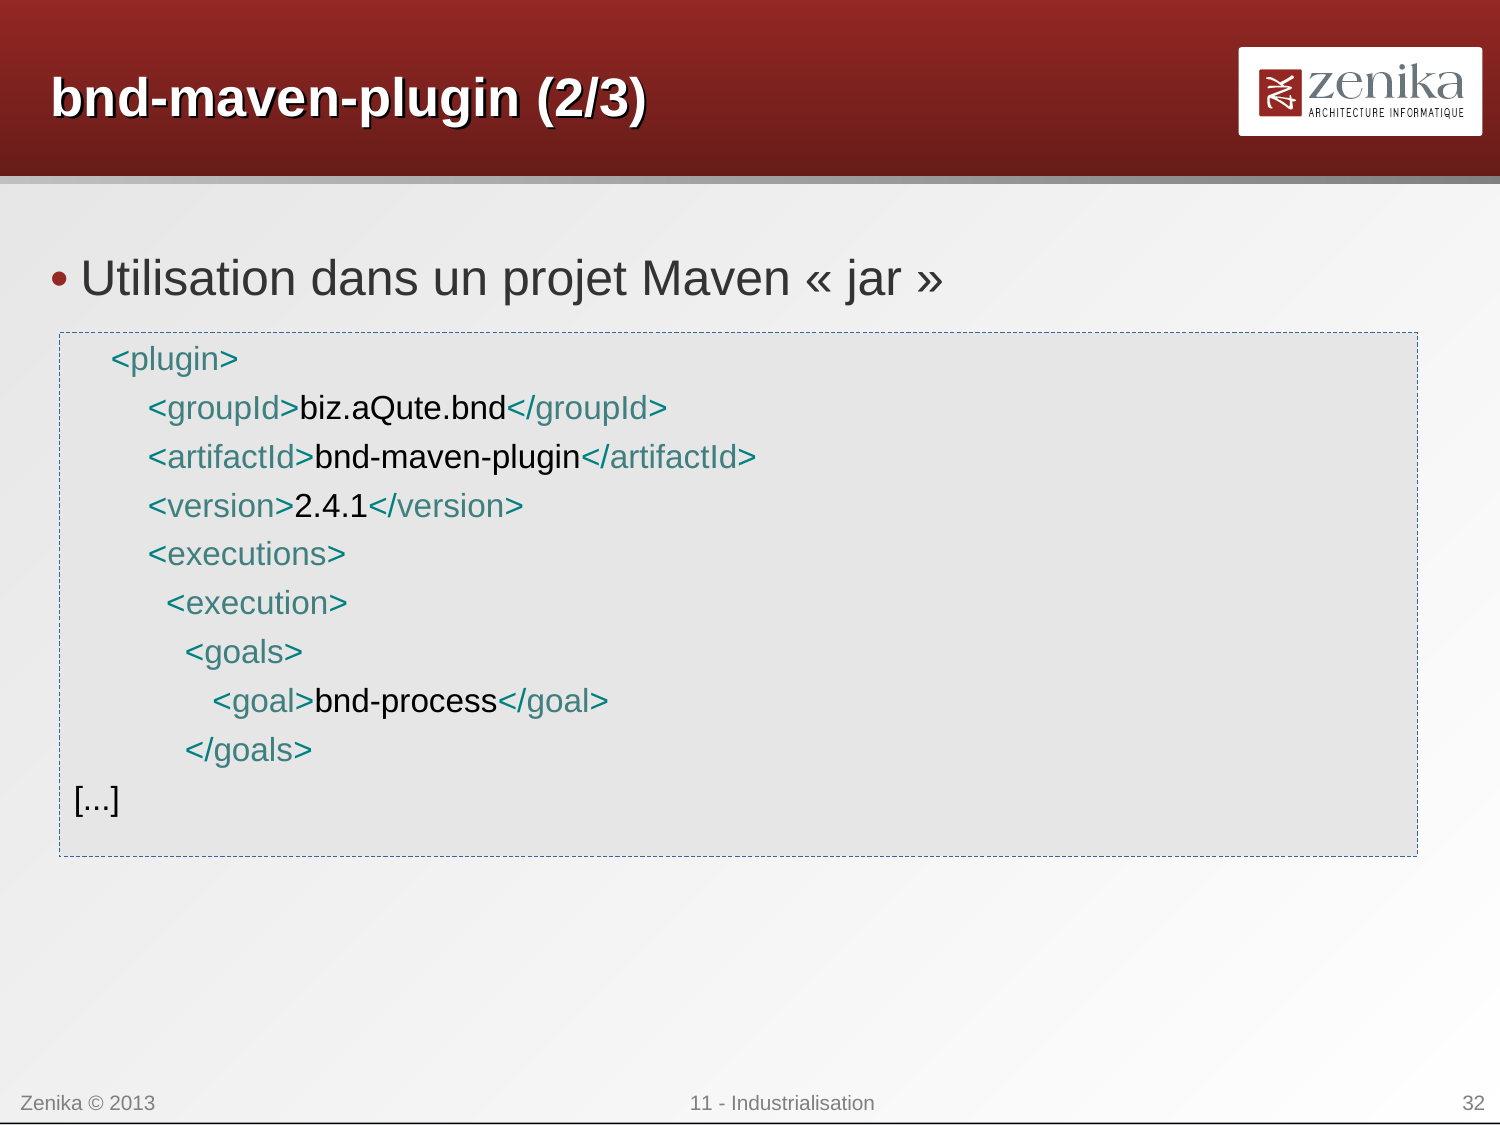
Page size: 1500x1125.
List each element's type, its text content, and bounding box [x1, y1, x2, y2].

list Utilisation dans un projet Maven « jar » [50, 249, 1435, 1064]
picture [1257, 58, 1464, 125]
list <plugin> <groupId>biz.aQute.bnd</groupId> <artifactId>bnd-maven-plugin</artifactId> <version>2.4.1</version> <executions> <execution> <goals> <goal>bnd-process</goal> </goals> [...] [59, 332, 1418, 857]
title bnd-maven-plugin (2/3) [50, 15, 1206, 180]
